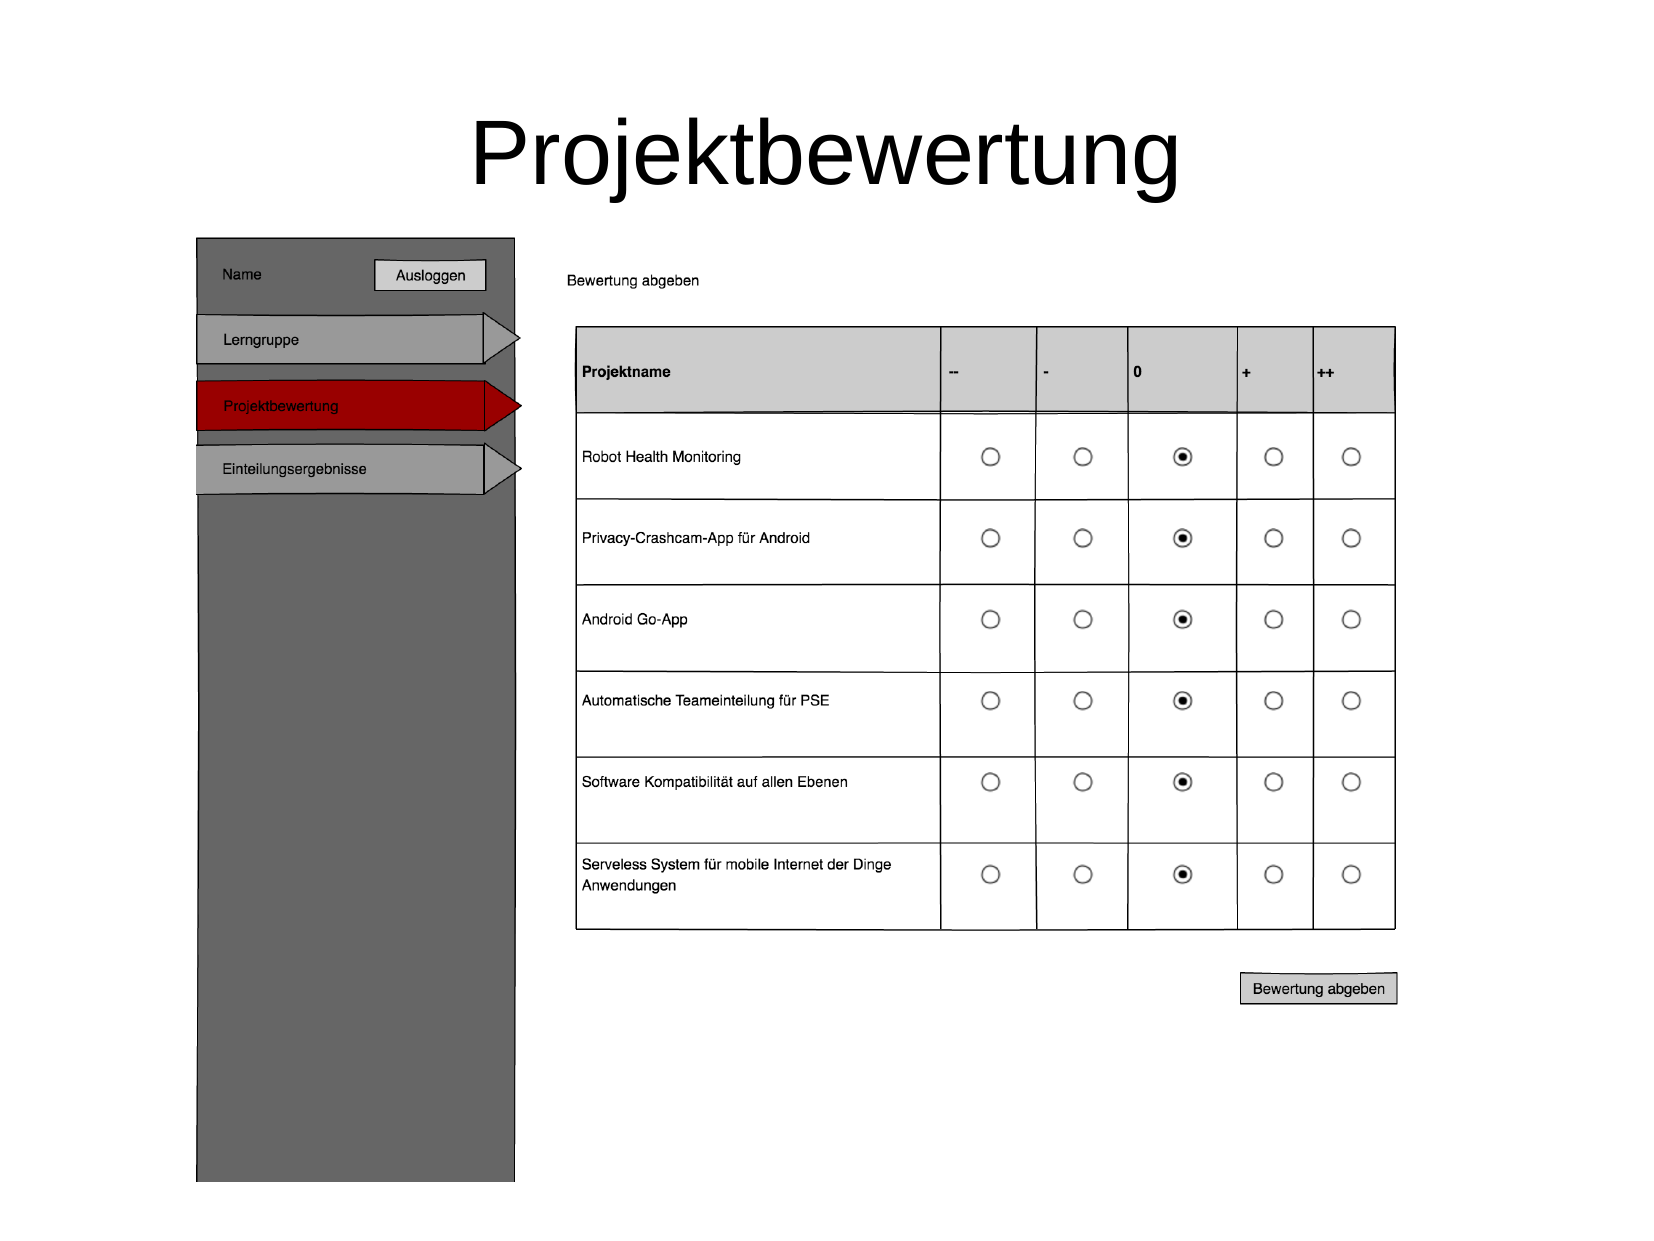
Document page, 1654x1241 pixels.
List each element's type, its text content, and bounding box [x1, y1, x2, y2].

picture [196, 236, 1457, 1182]
title Projektbewertung [82, 49, 1571, 257]
